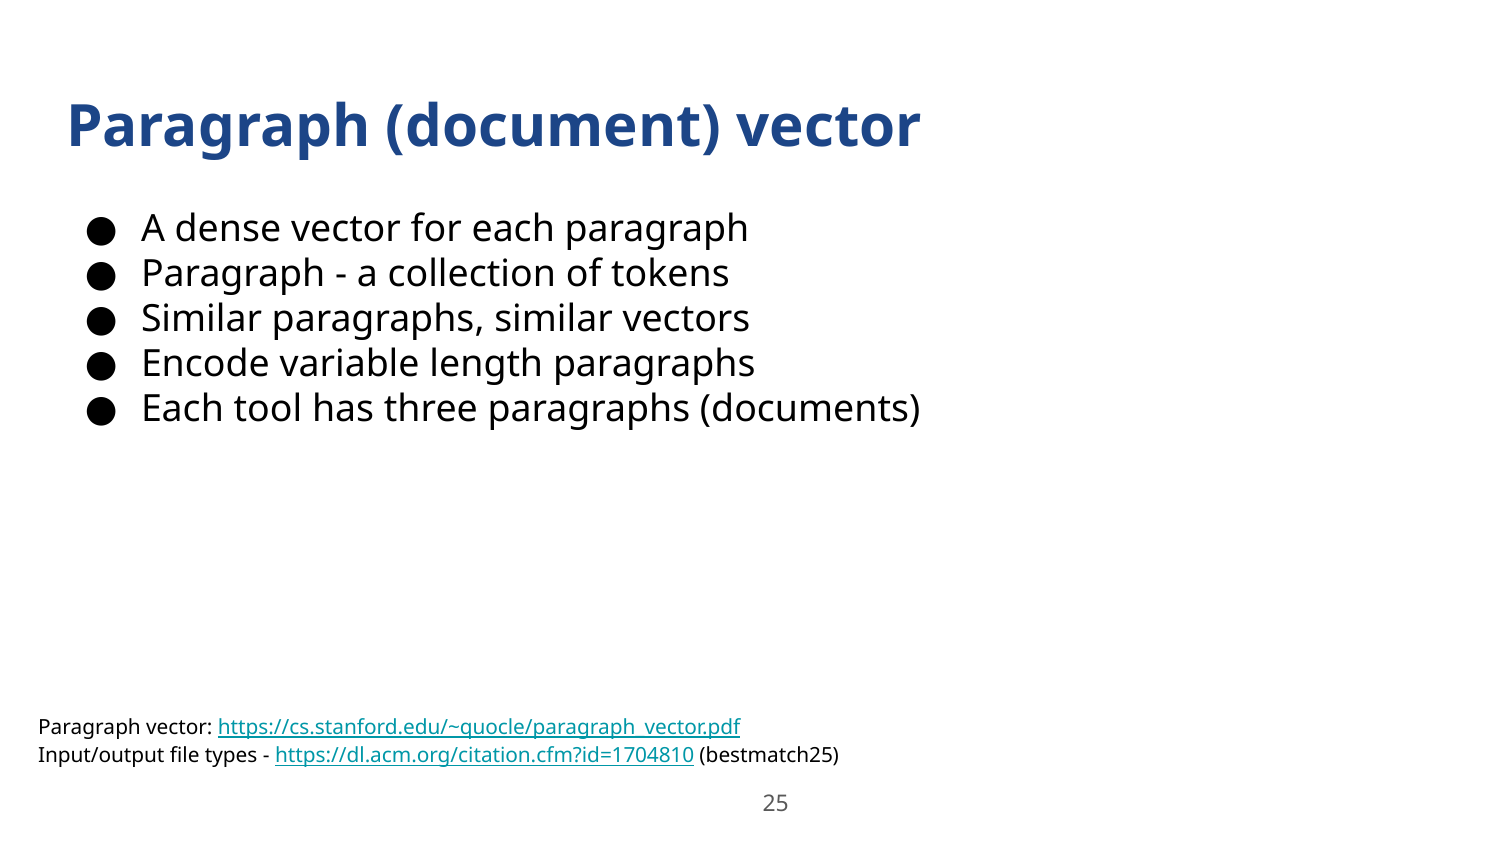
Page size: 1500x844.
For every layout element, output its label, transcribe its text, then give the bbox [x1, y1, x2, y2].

text_box Paragraph vector: https://cs.stanford.edu/~quocle/paragraph_vector.pdf Input/output file types - https://dl.acm.org/citation.cfm?id=1704810 (bestmatch25) [23, 698, 1279, 772]
list A dense vector for each paragraph Paragraph - a collection of tokens Similar paragraphs, similar vectors Encode variable length paragraphs Each tool has three paragraphs (documents) [51, 189, 1449, 699]
slide_number <number> [714, 771, 805, 837]
title Paragraph (document) vector [51, 72, 1449, 167]
